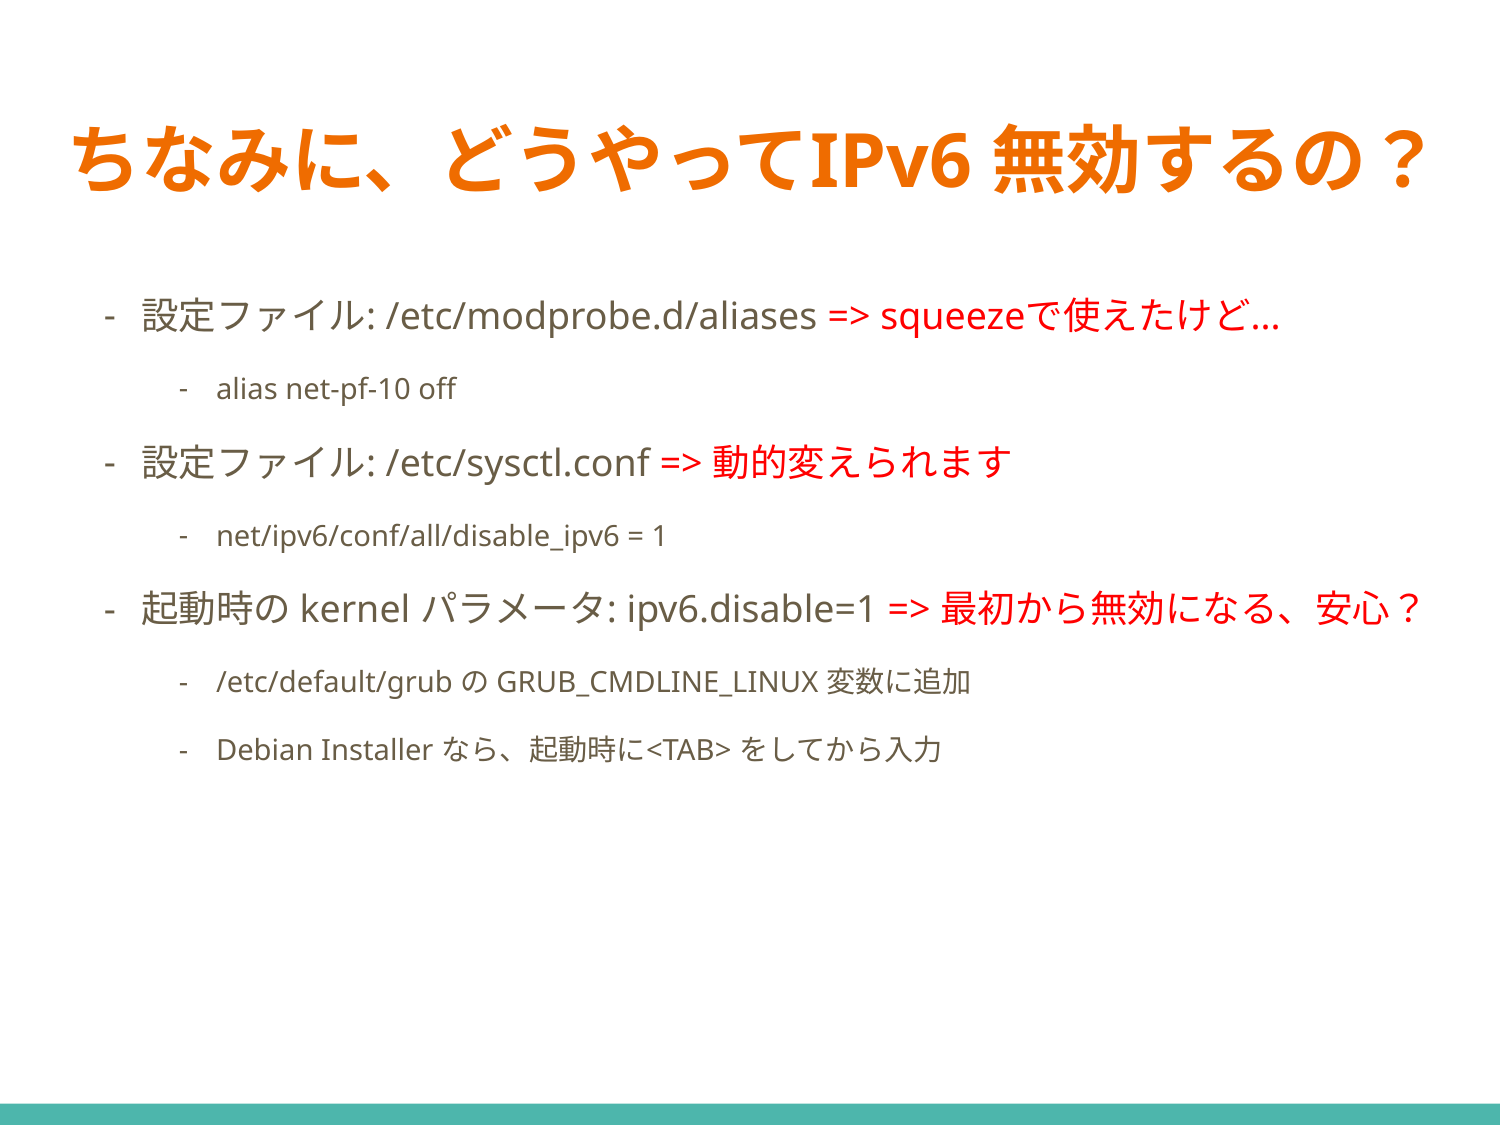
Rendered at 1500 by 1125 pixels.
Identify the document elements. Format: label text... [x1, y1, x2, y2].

list 設定ファイル: /etc/modprobe.d/aliases => squeezeで使えたけど... alias net-pf-10 off 設定ファイル: /etc/sysctl.conf => 動的変えられます net/ipv6/conf/all/disable_ipv6 = 1 起動時の kernel パラメータ: ipv6.disable=1 => 最初から無効になる、安心？ /etc/default/grub の GRUB_CMDLINE_LINUX 変数に追加 Debian Installer なら、起動時に<TAB> をしてから入力 [51, 276, 1449, 1000]
title ちなみに、どうやってIPv6 無効するの？ [51, 97, 1474, 252]
